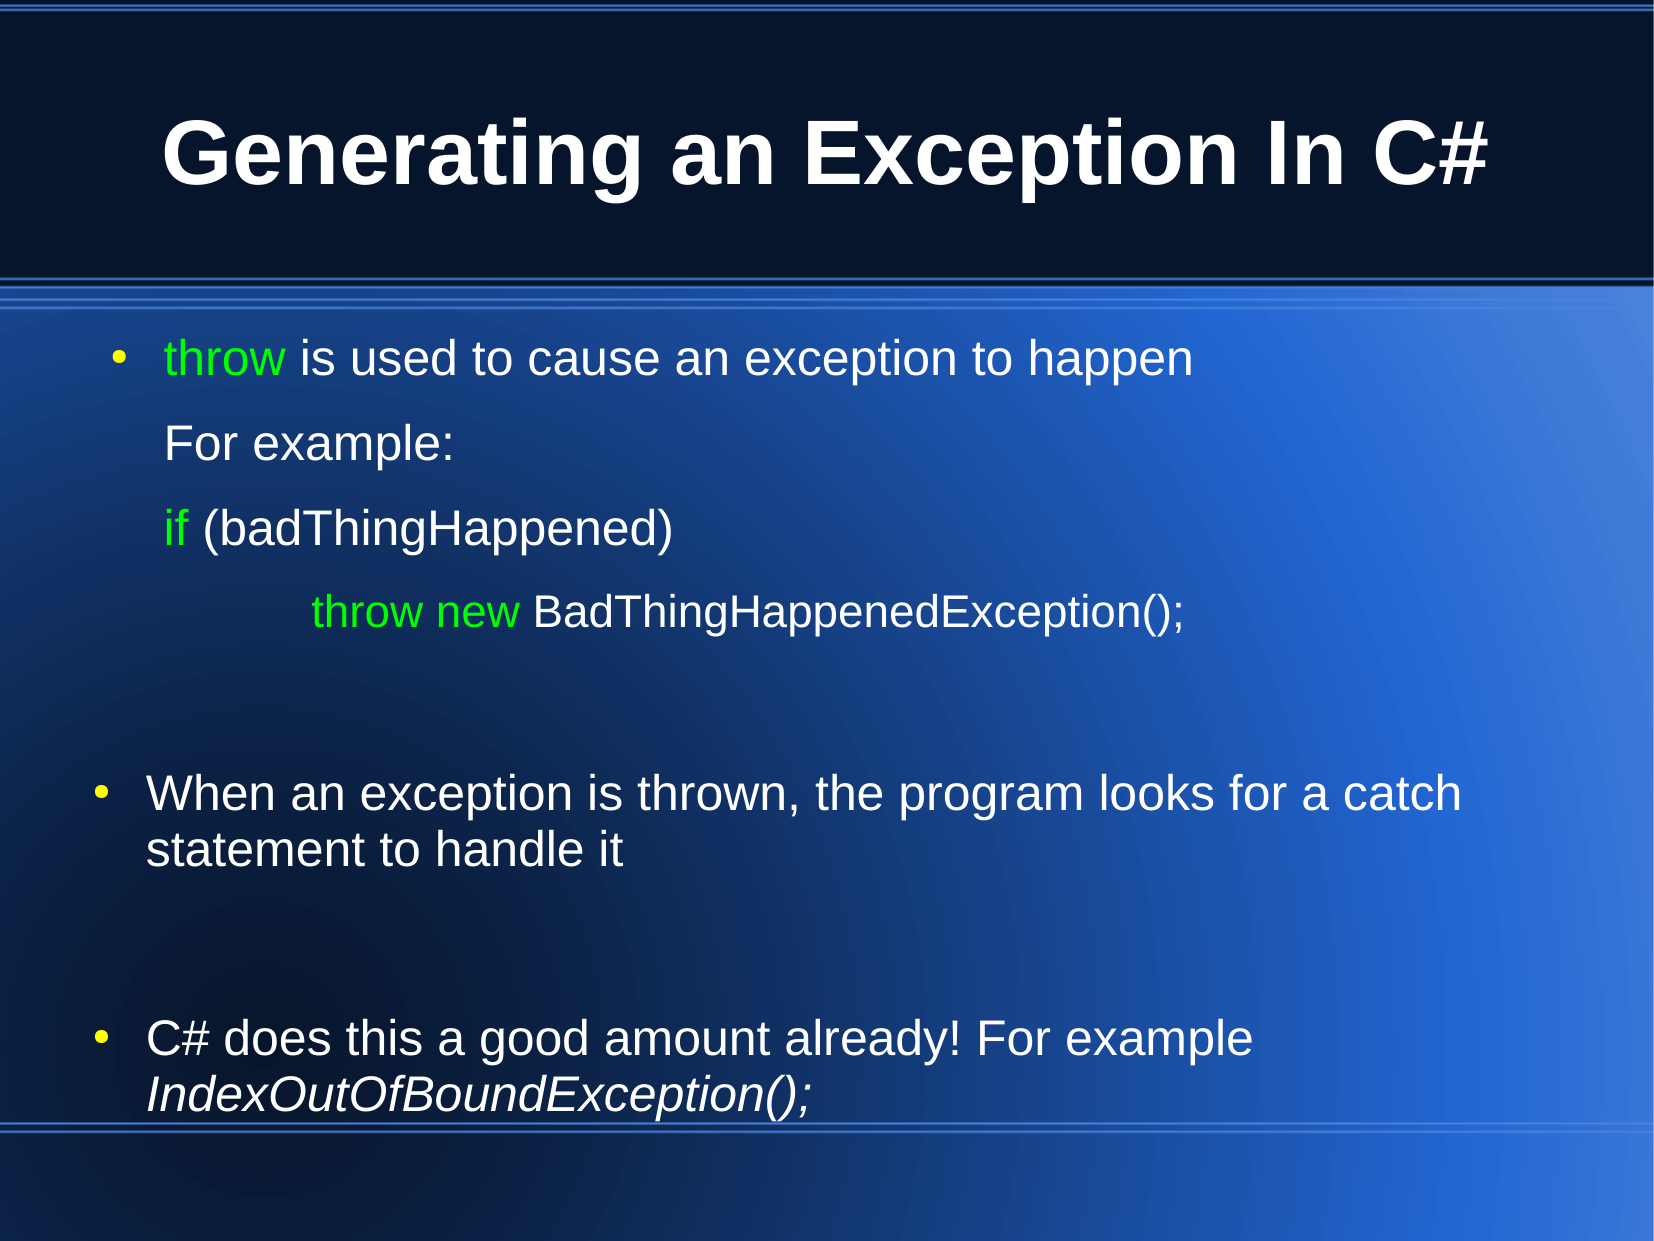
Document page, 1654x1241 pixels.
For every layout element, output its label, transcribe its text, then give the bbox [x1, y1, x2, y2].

picture [0, 0, 1654, 1241]
list throw is used to cause an exception to happen For example: if (badThingHappened) throw new BadThingHappenedException(); When an exception is thrown, the program looks for a catch statement to handle it C# does this a good amount already! For example IndexOutOfBoundException(); [75, 330, 1564, 1149]
title Generating an Exception In C# [82, 49, 1571, 257]
